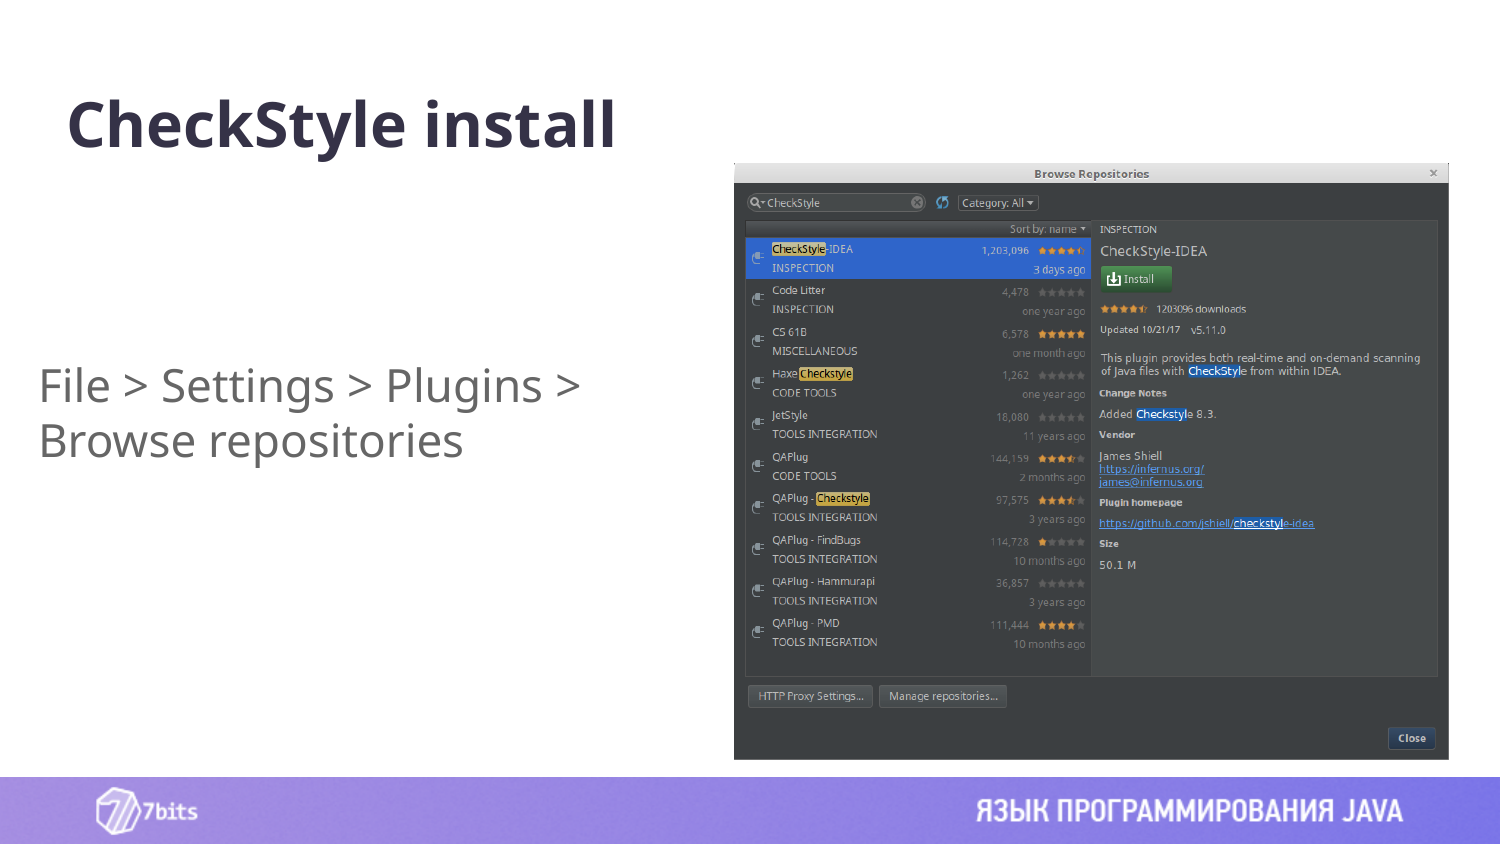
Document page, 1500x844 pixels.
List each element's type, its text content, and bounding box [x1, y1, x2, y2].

list File > Settings > Plugins > Browse repositories [23, 341, 651, 503]
picture [0, 777, 1500, 844]
title CheckStyle install [51, 69, 1449, 164]
picture [734, 163, 1449, 760]
